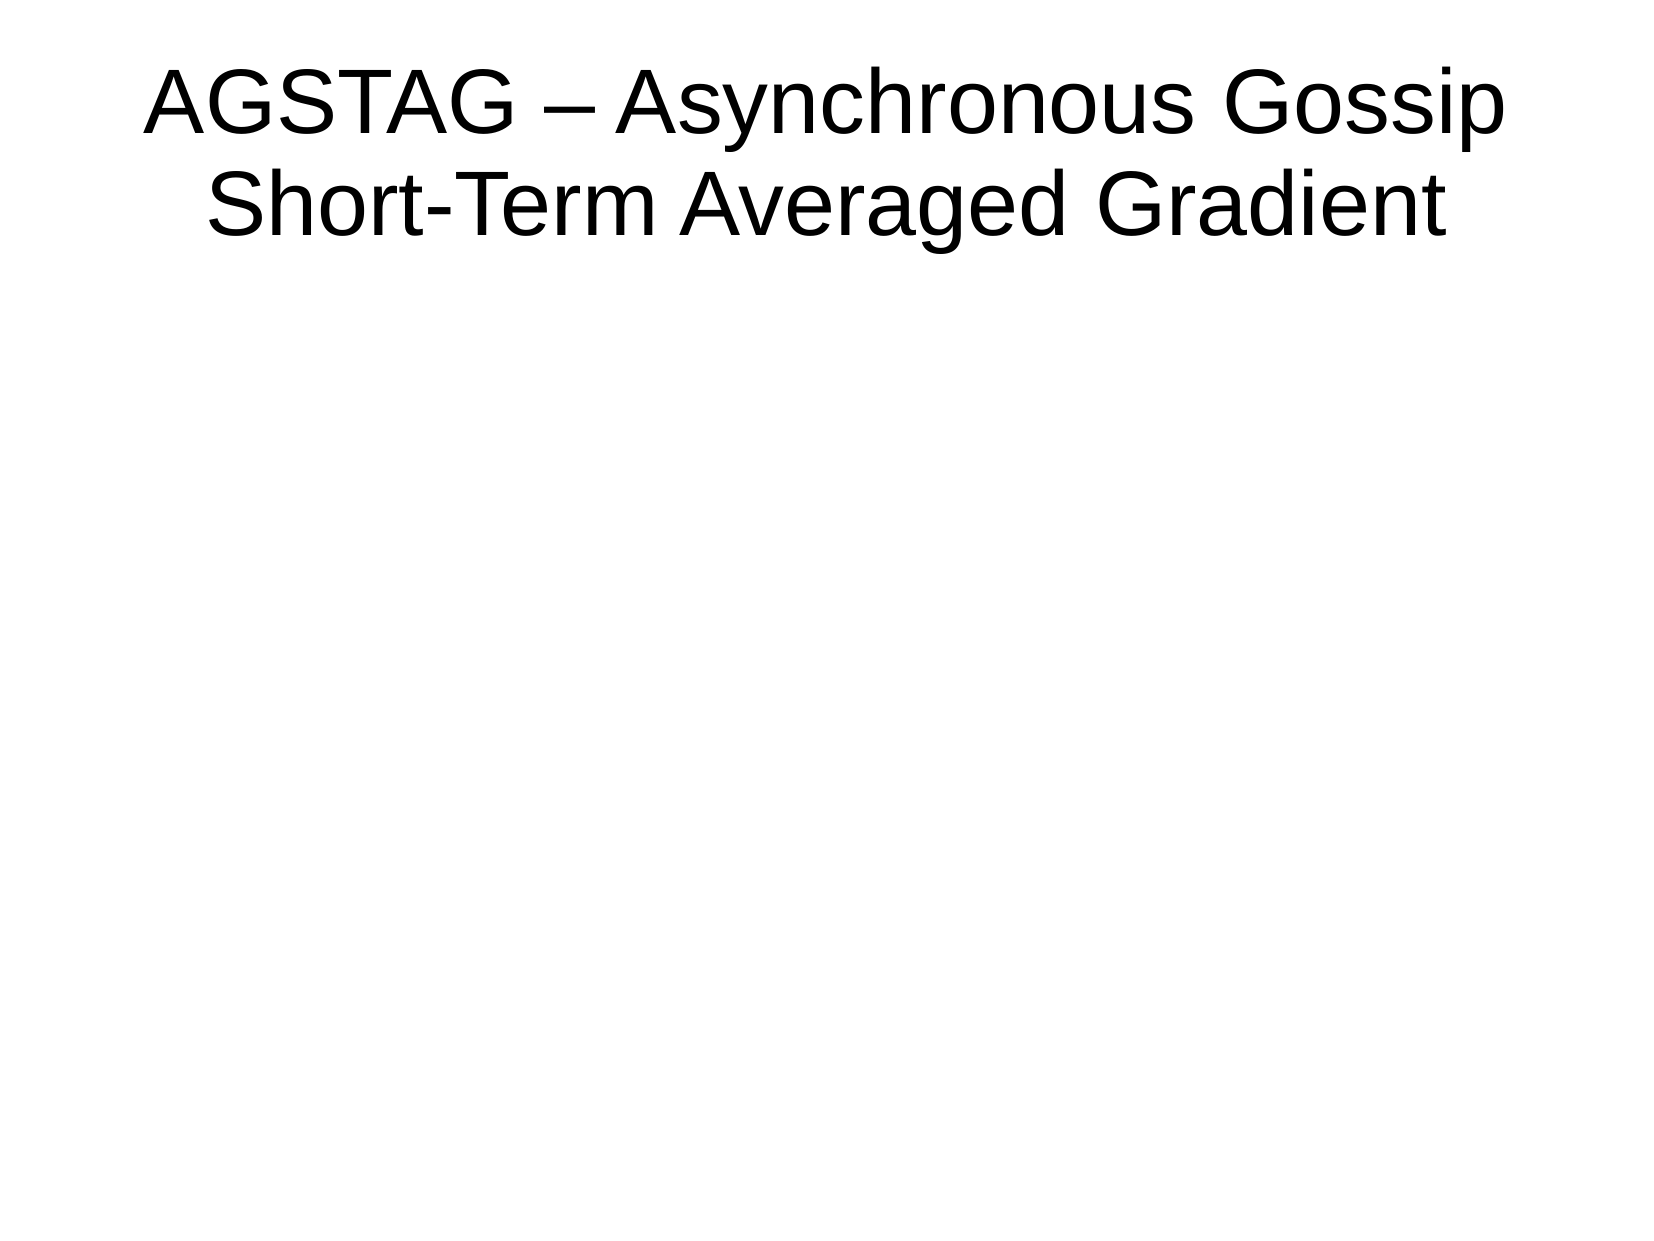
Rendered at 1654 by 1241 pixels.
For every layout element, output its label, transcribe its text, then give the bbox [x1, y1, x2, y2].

title AGSTAG – Asynchronous Gossip Short-Term Averaged Gradient [82, 49, 1571, 257]
